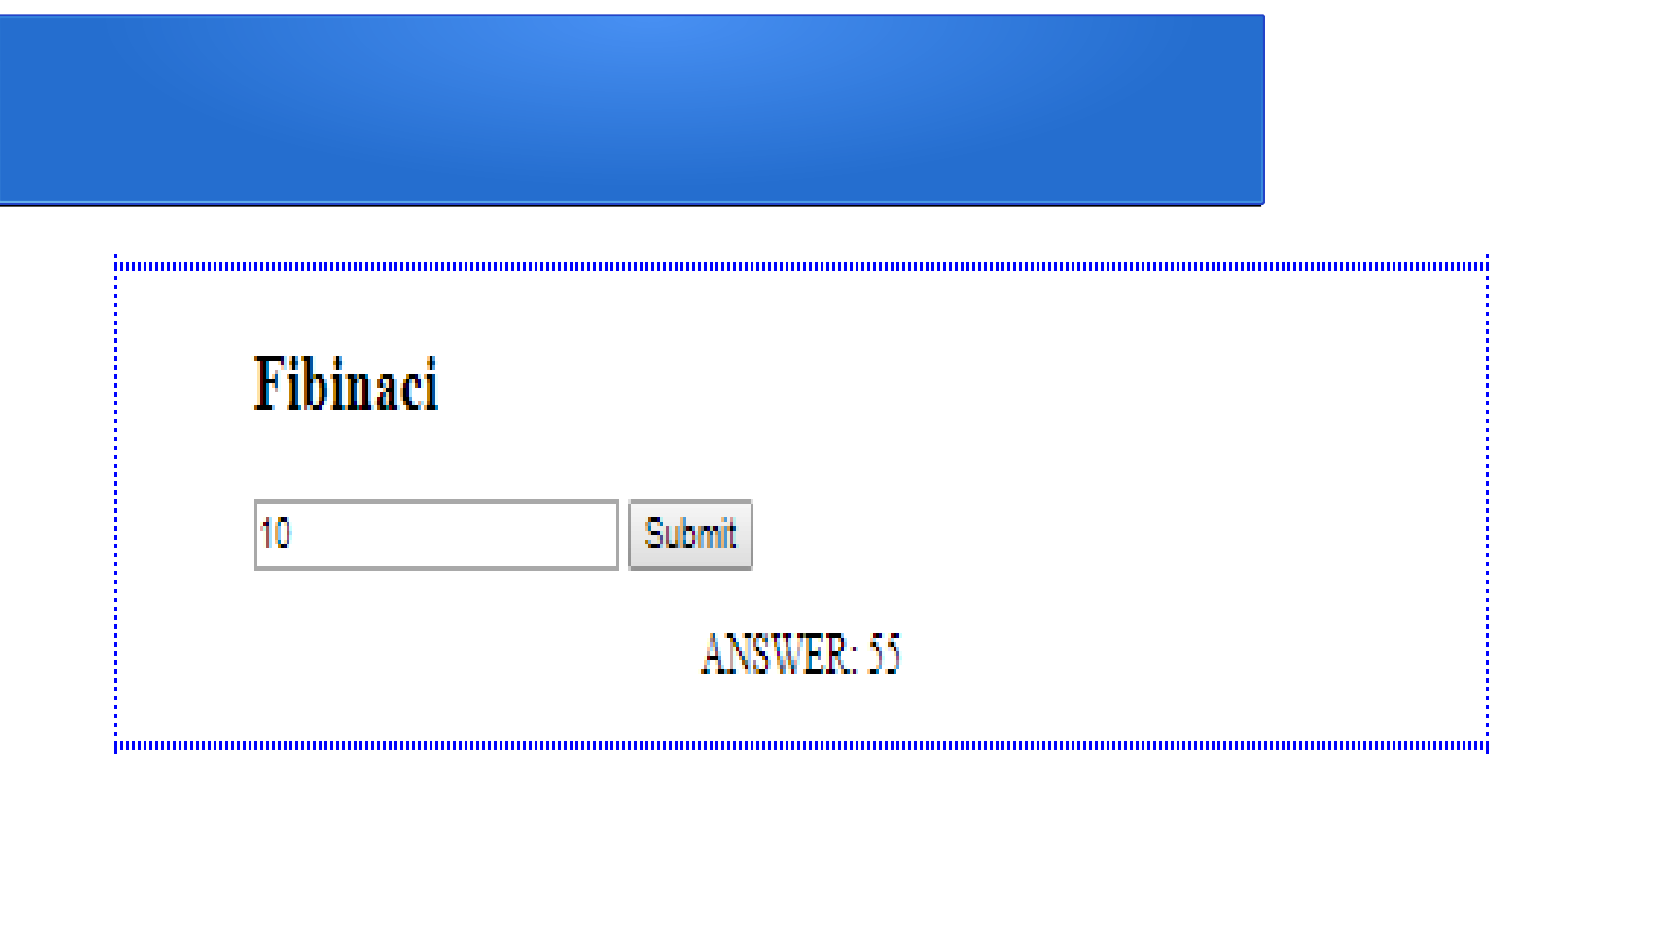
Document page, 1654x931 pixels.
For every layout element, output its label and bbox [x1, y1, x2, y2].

picture [109, 254, 1501, 760]
